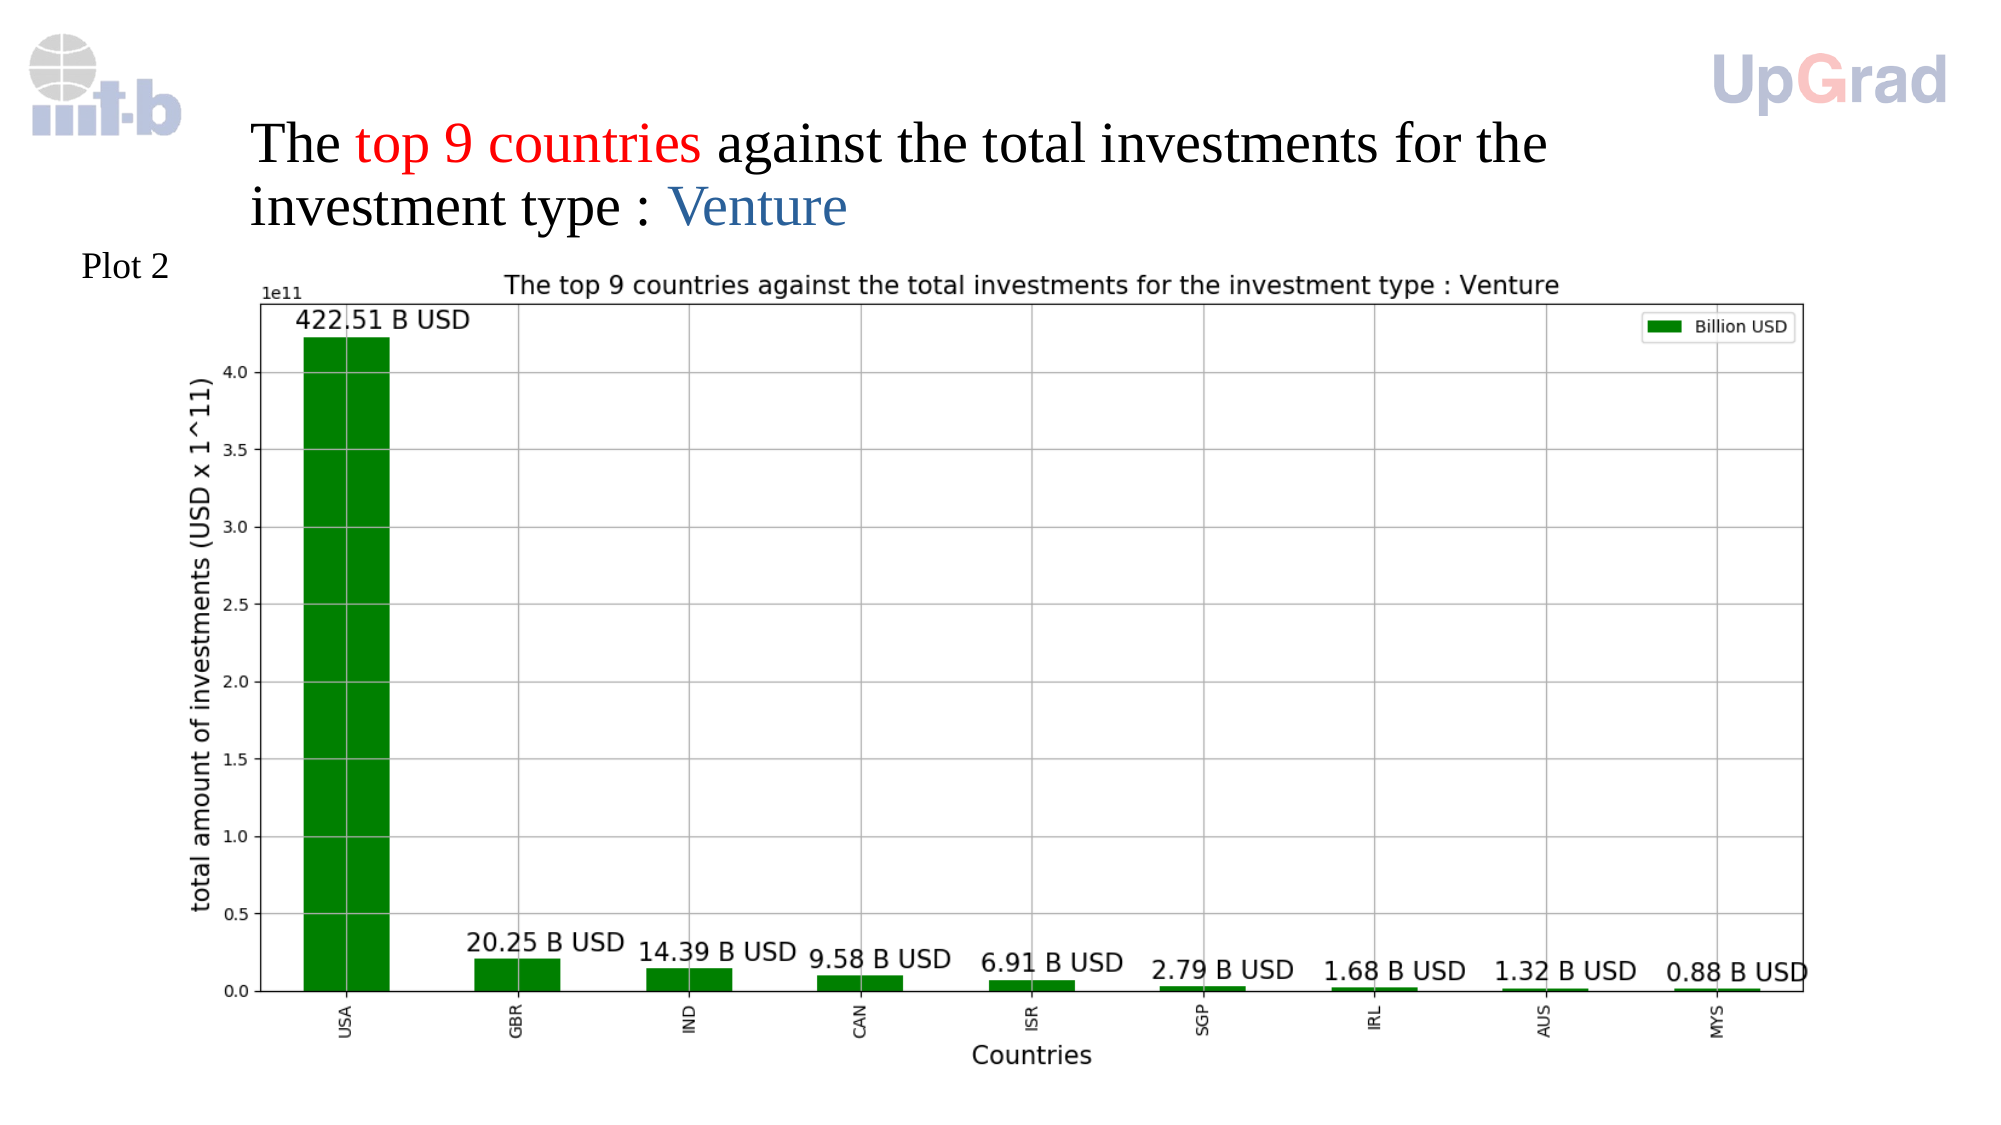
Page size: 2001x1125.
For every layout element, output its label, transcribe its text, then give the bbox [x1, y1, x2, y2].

text_box Plot 2 [66, 239, 1899, 952]
text_box The top 9 countries against the total investments for the investment type : Venture [236, 104, 1764, 246]
picture [173, 952, 1827, 1087]
